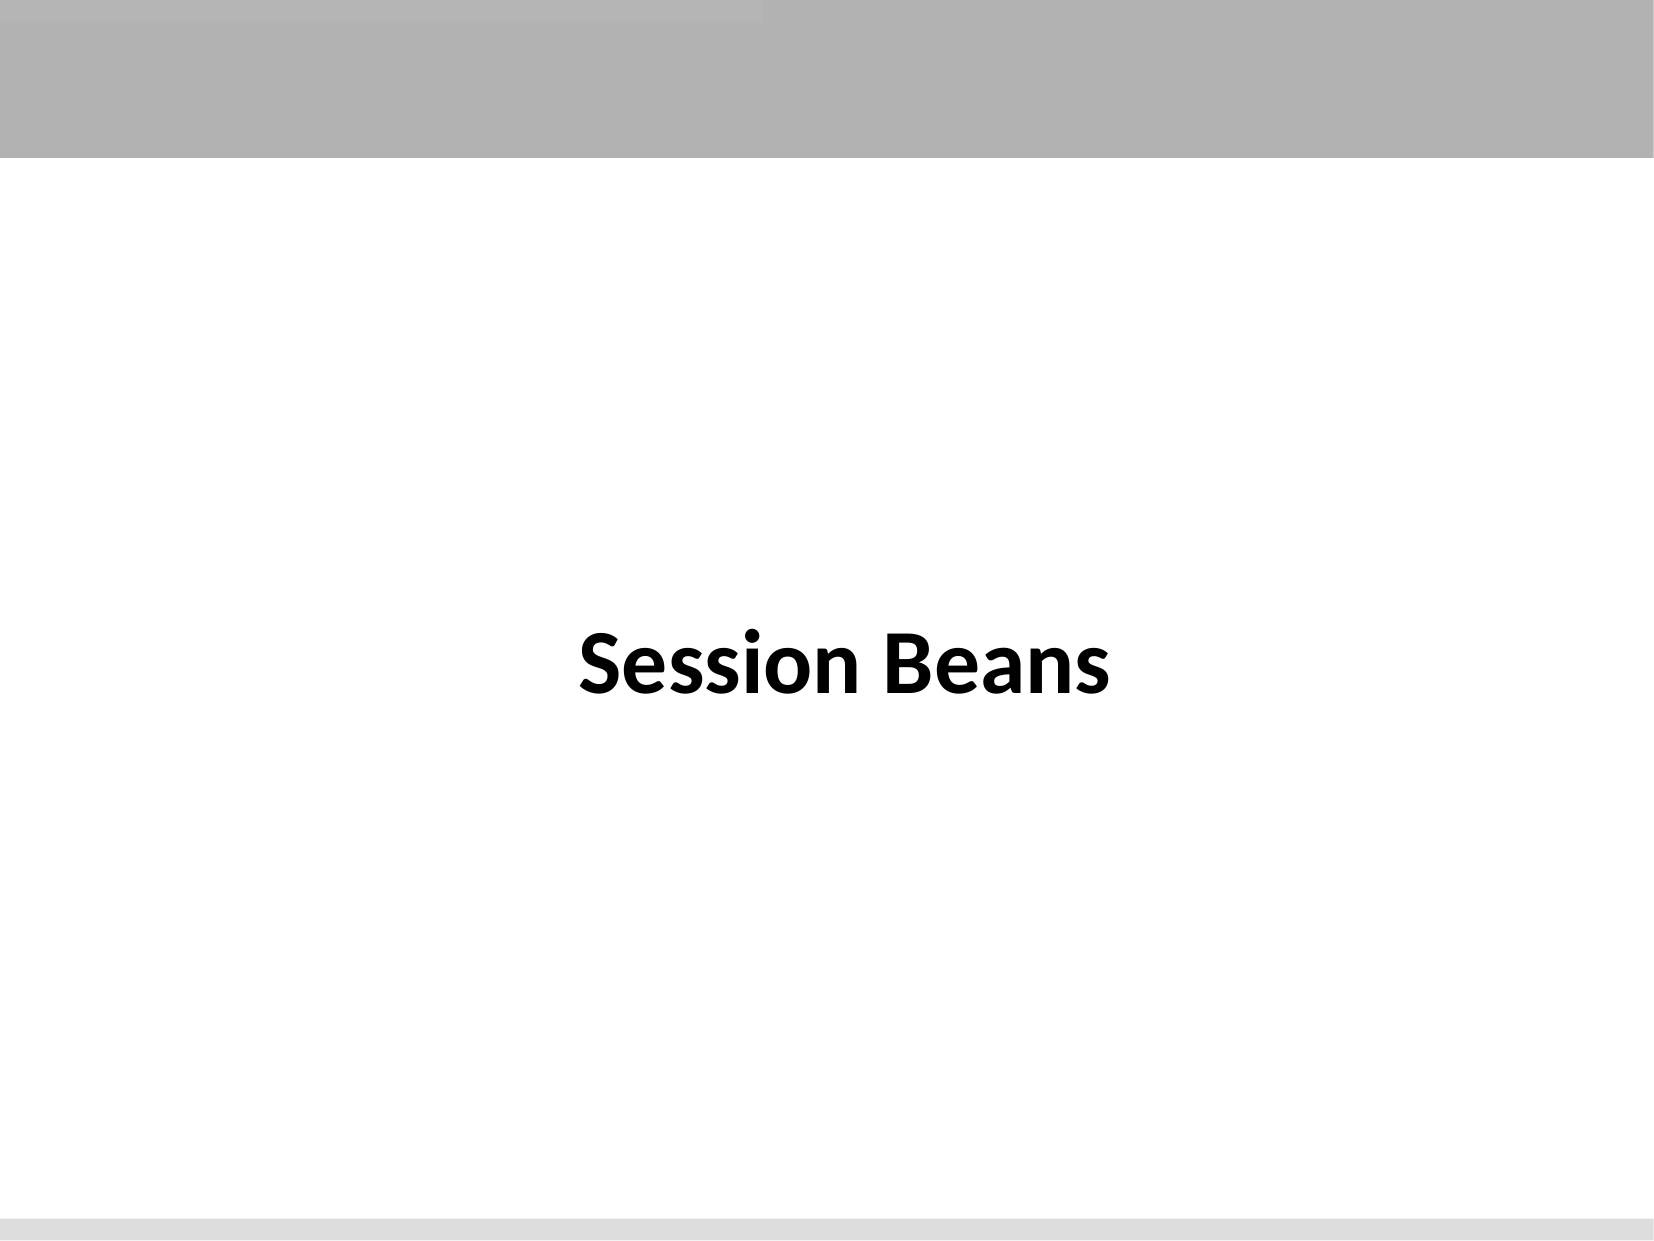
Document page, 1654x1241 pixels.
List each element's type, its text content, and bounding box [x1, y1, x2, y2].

subtitle Session Beans [121, 279, 1534, 1062]
